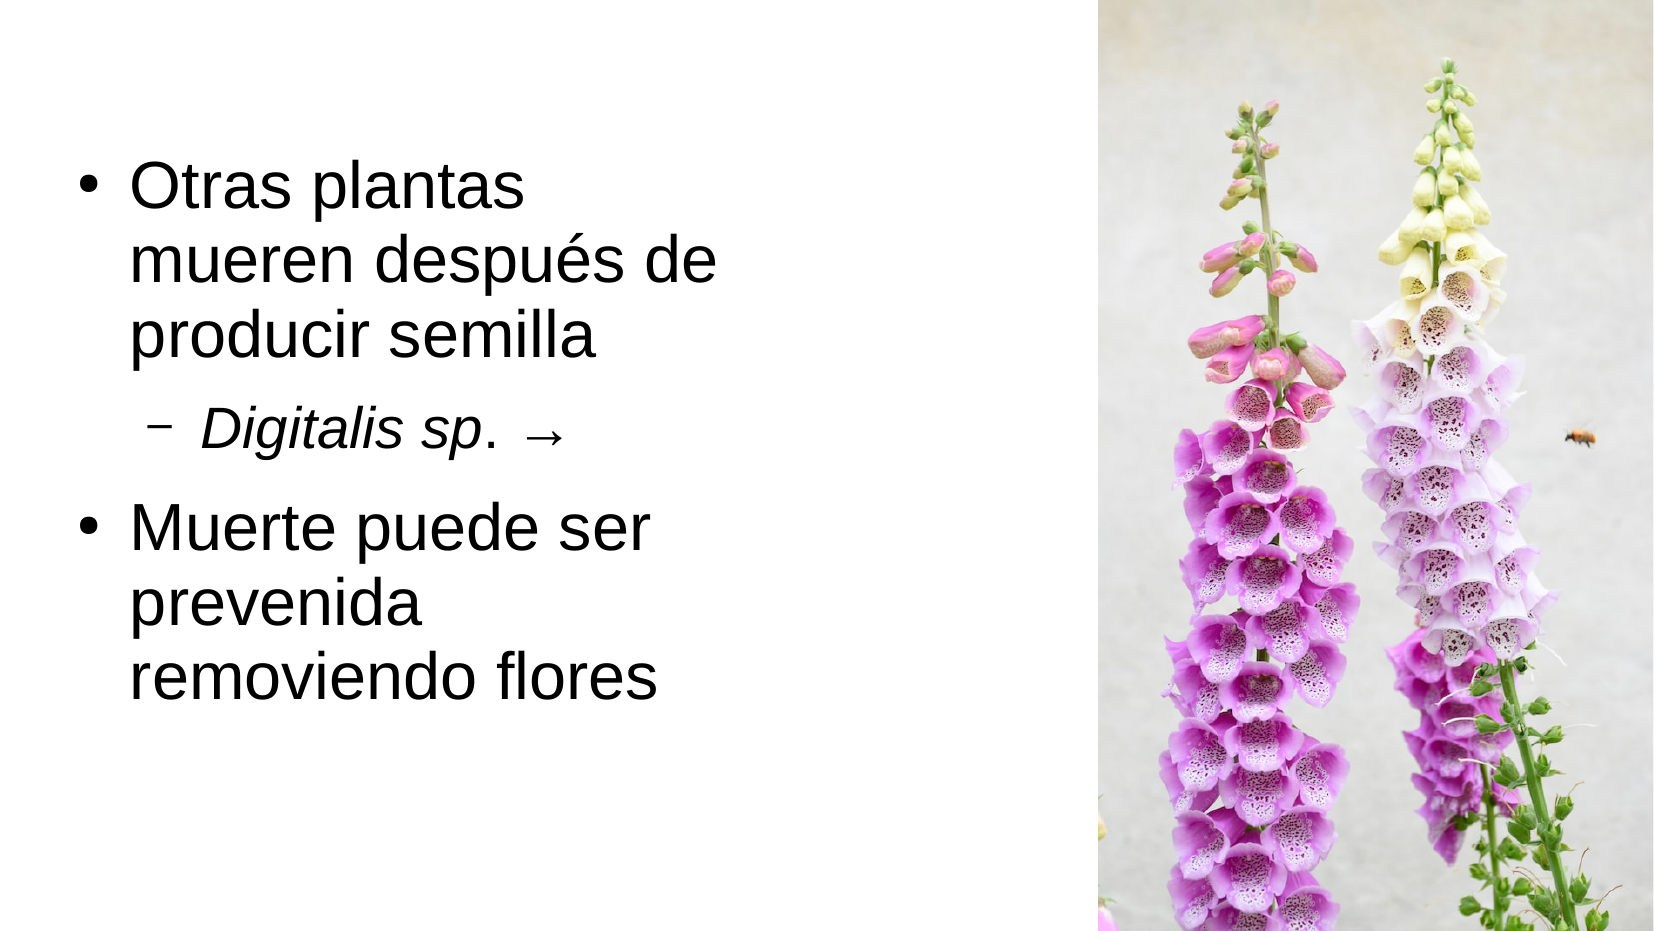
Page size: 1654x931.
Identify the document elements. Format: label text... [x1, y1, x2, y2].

list Otras plantas mueren después de producir semilla Digitalis sp. → Muerte puede ser prevenida removiendo flores [59, 147, 739, 827]
picture [1098, 0, 1654, 931]
